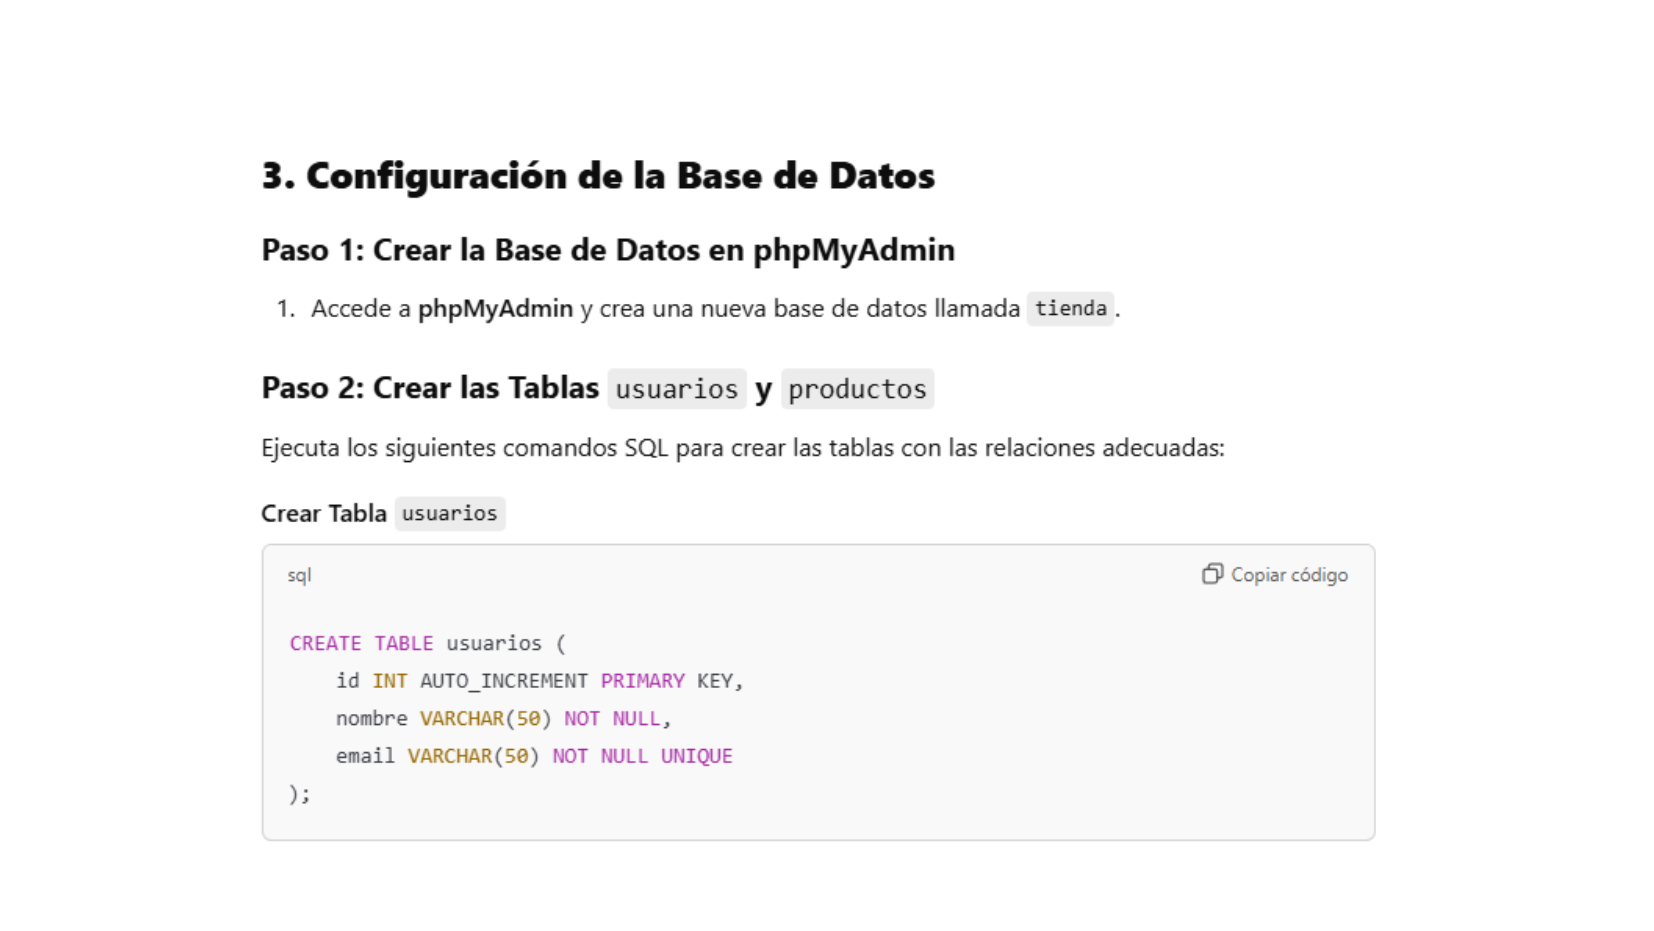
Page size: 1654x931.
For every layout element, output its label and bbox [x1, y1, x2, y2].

picture [234, 123, 1437, 857]
